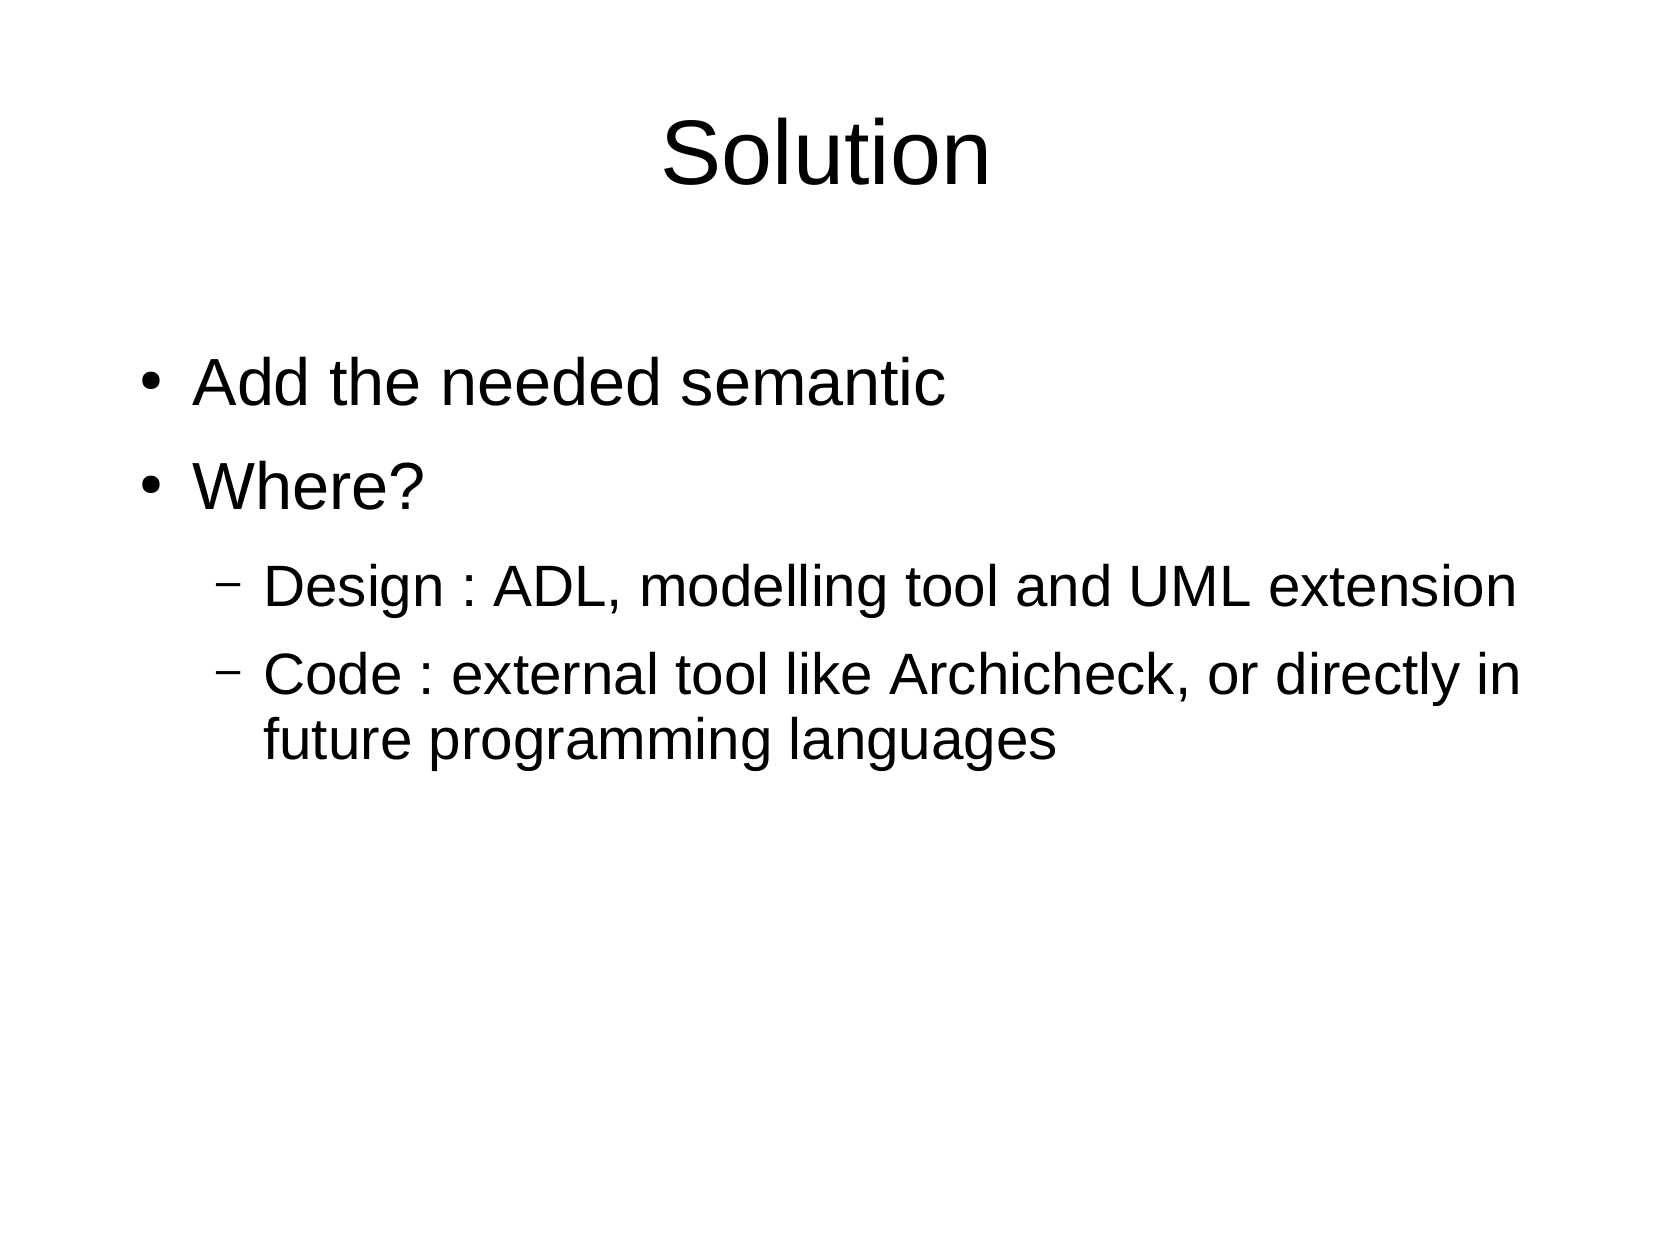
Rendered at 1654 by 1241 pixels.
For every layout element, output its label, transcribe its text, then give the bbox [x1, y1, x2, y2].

title Solution [82, 49, 1571, 257]
list Add the needed semantic Where? Design : ADL, modelling tool and UML extension Code : external tool like Archicheck, or directly in future programming languages [121, 344, 1534, 1241]
